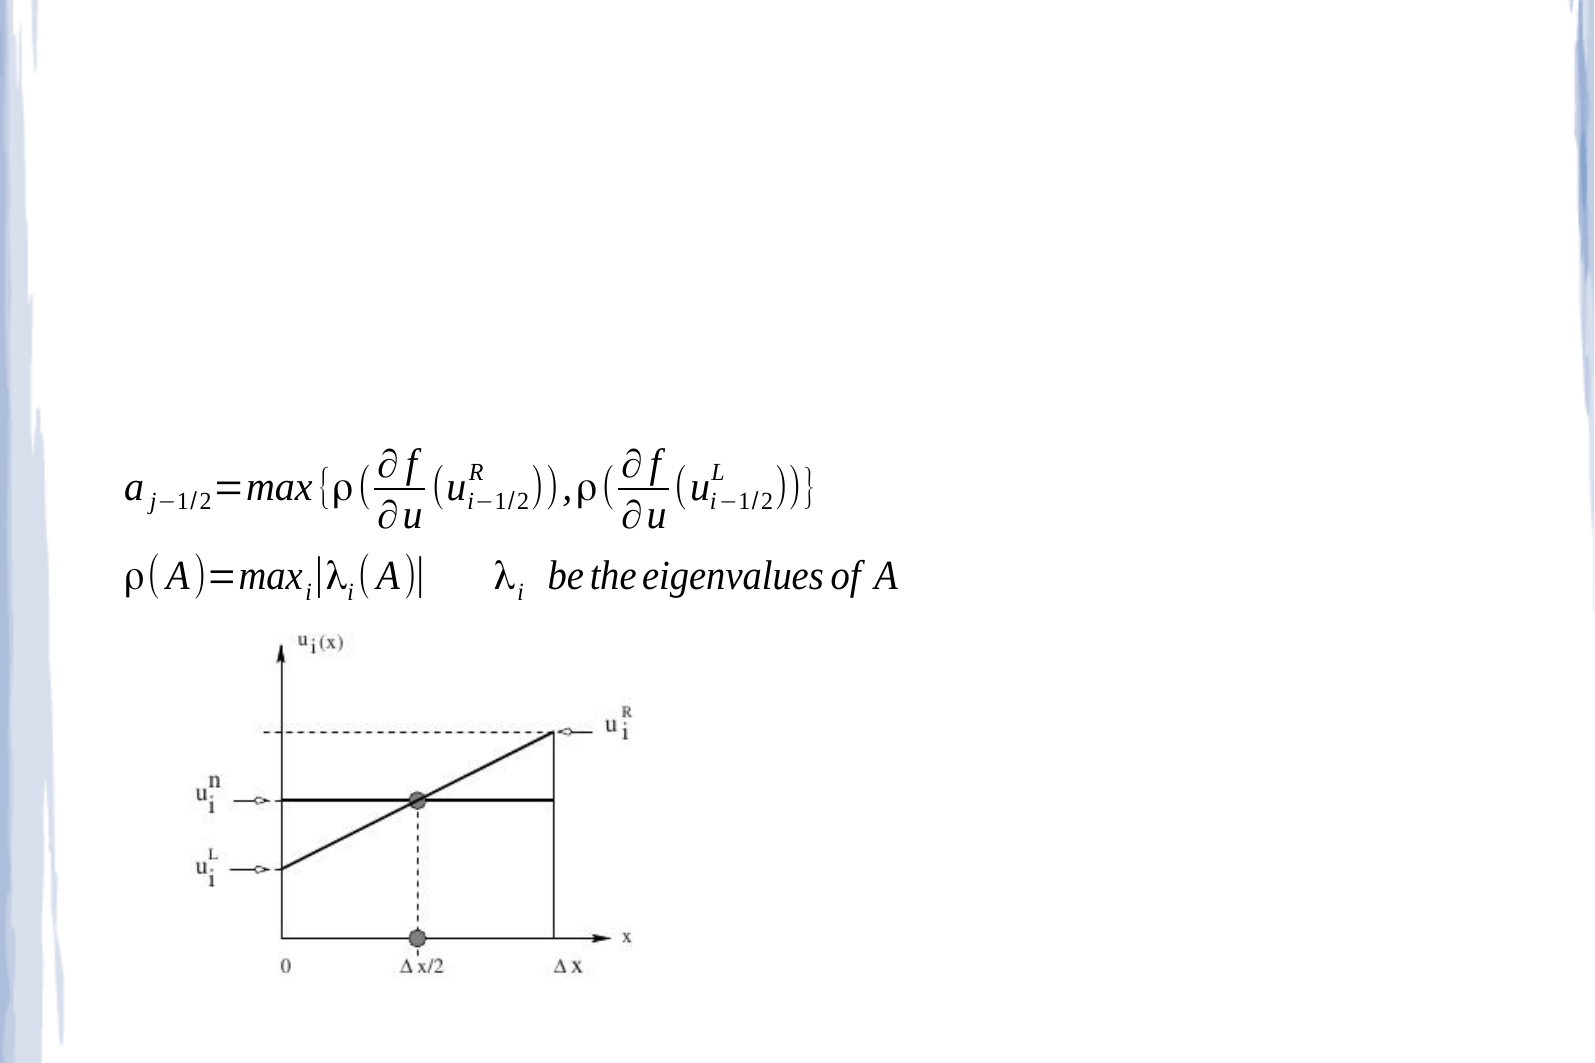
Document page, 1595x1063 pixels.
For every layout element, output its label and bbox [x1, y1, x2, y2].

chart [118, 440, 825, 538]
chart [118, 552, 906, 606]
picture [0, 0, 1595, 1063]
